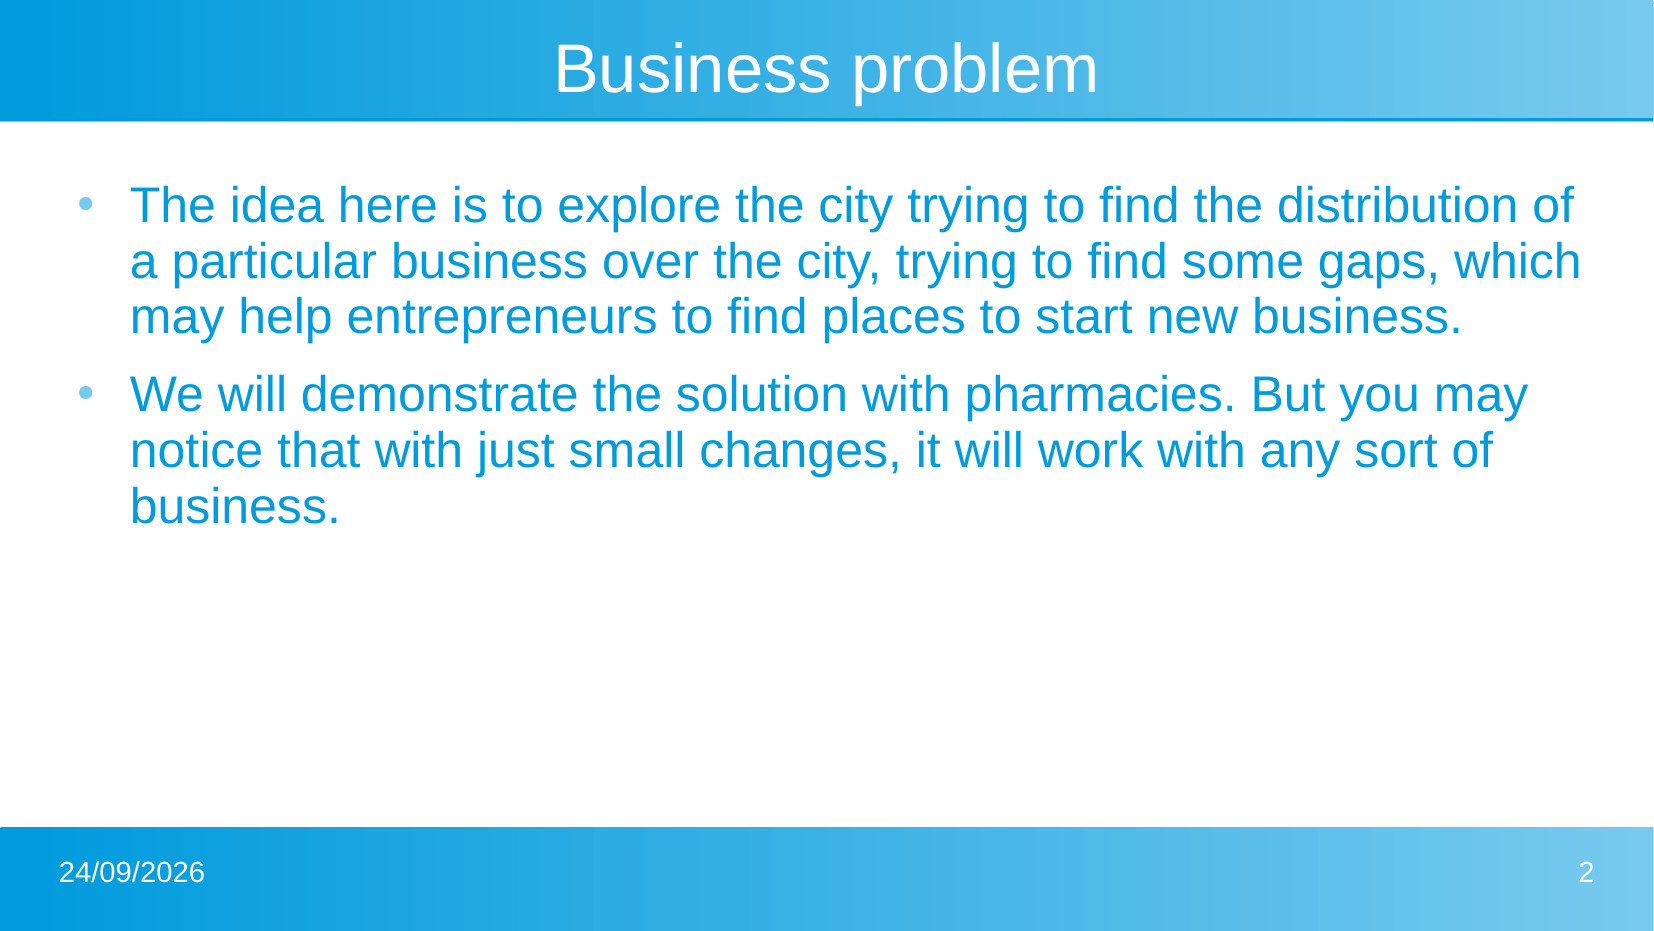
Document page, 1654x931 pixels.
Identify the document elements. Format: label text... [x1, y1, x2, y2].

list The idea here is to explore the city trying to find the distribution of a particular business over the city, trying to find some gaps, which may help entrepreneurs to find places to start new business. We will demonstrate the solution with pharmacies. But you may notice that with just small changes, it will work with any sort of business. [59, 177, 1595, 768]
title Business problem [59, 29, 1595, 108]
